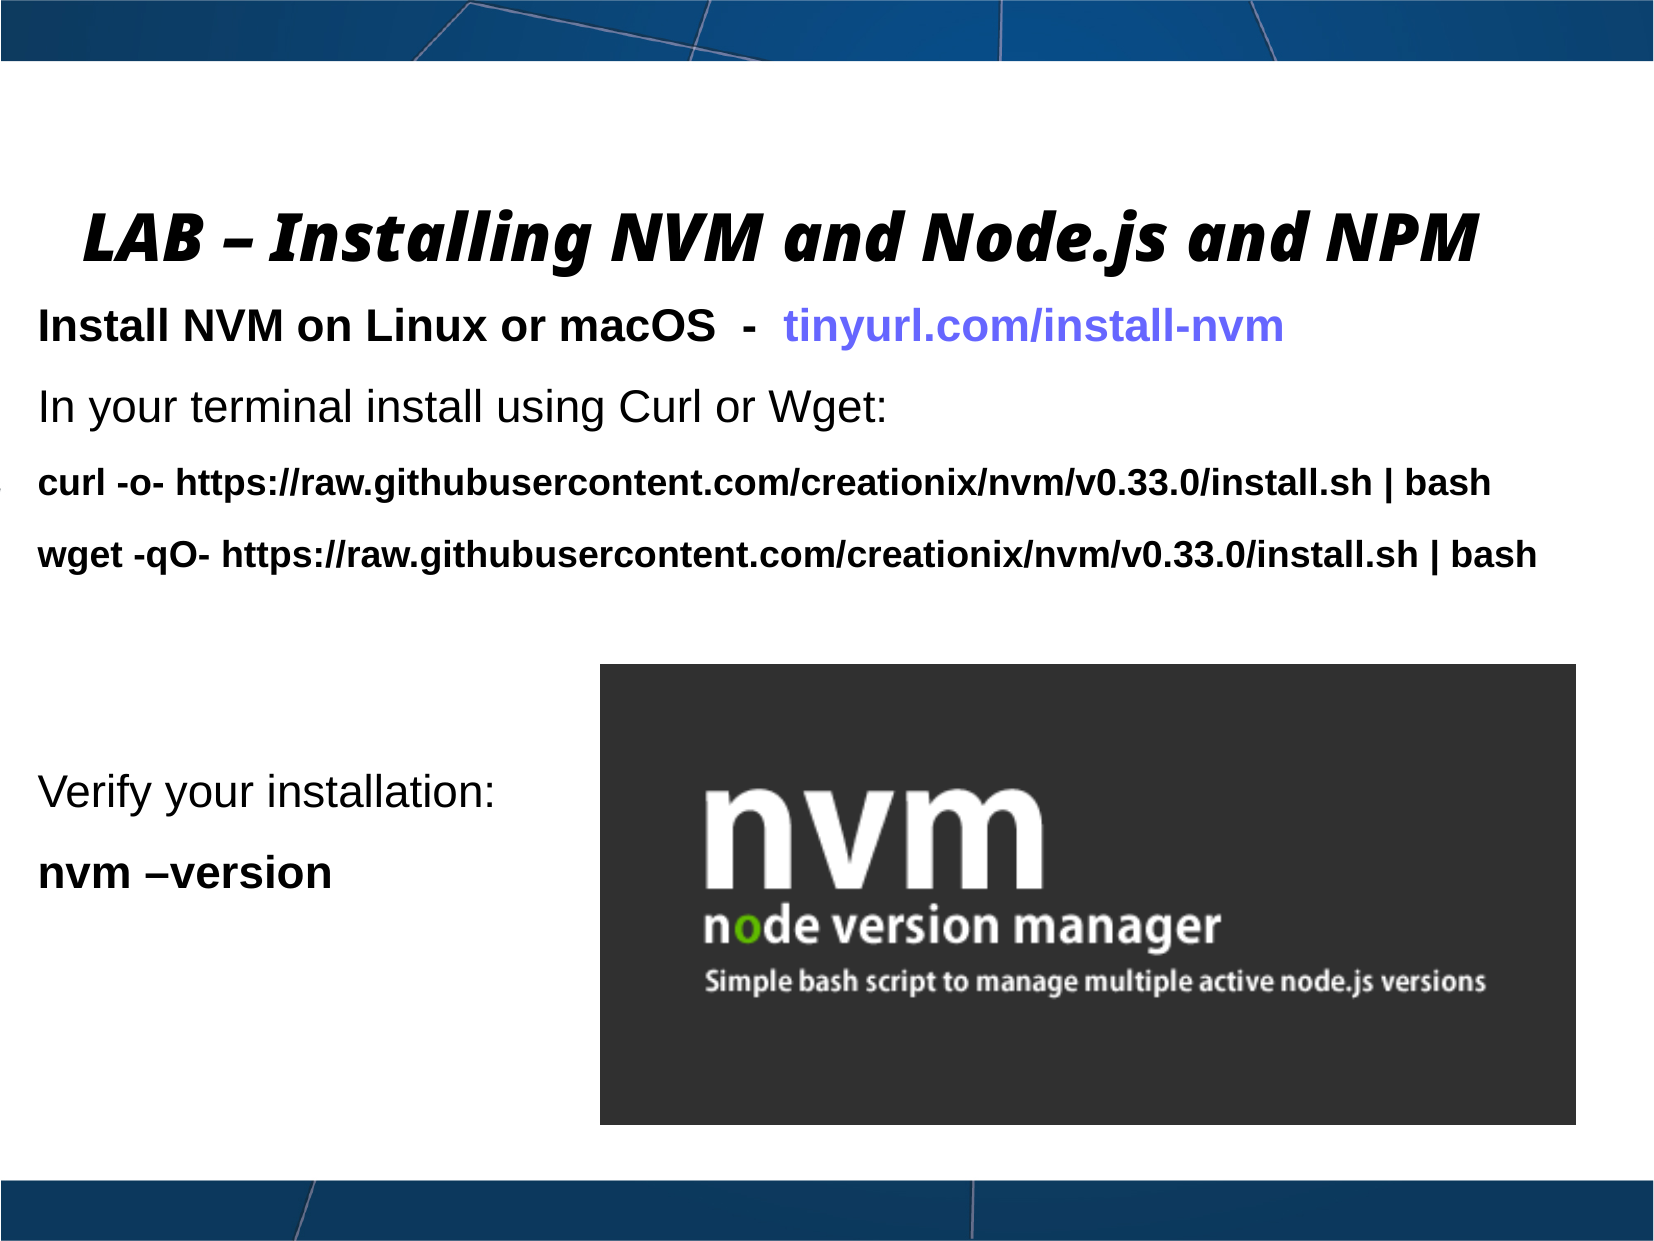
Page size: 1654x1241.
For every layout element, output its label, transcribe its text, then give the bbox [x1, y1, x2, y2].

title LAB – Installing NVM and Node.js and NPM [82, 139, 1571, 300]
list Install NVM on Linux or macOS - tinyurl.com/install-nvm In your terminal install using Curl or Wget: curl -o- https://raw.githubusercontent.com/creationix/nvm/v0.33.0/install.sh | bash wget -qO- https://raw.githubusercontent.com/creationix/nvm/v0.33.0/install.sh | bash Verify your installation: nvm –version [37, 300, 1576, 1093]
picture [0, 0, 1654, 1241]
